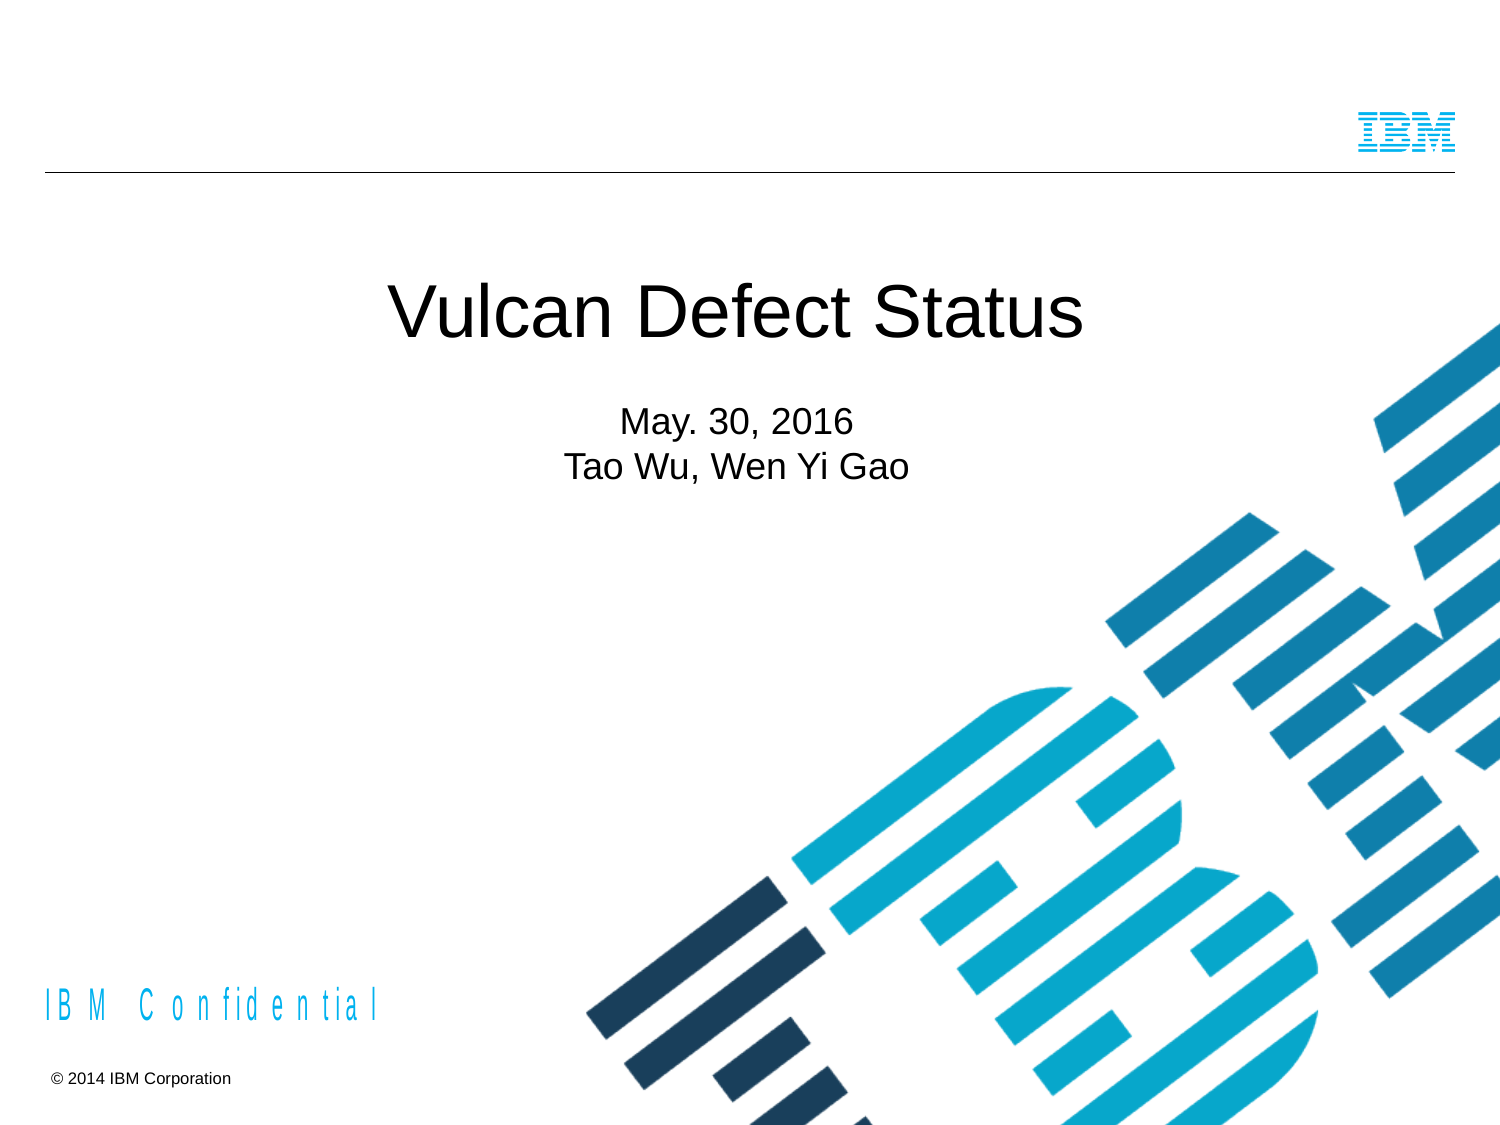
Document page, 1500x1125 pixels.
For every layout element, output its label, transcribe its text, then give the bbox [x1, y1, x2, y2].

title Vulcan Defect Status May. 30, 2016 Tao Wu, Wen Yi Gao [22, 196, 1416, 554]
picture [1358, 112, 1455, 152]
picture [29, 972, 400, 1040]
picture [585, 308, 1500, 1125]
